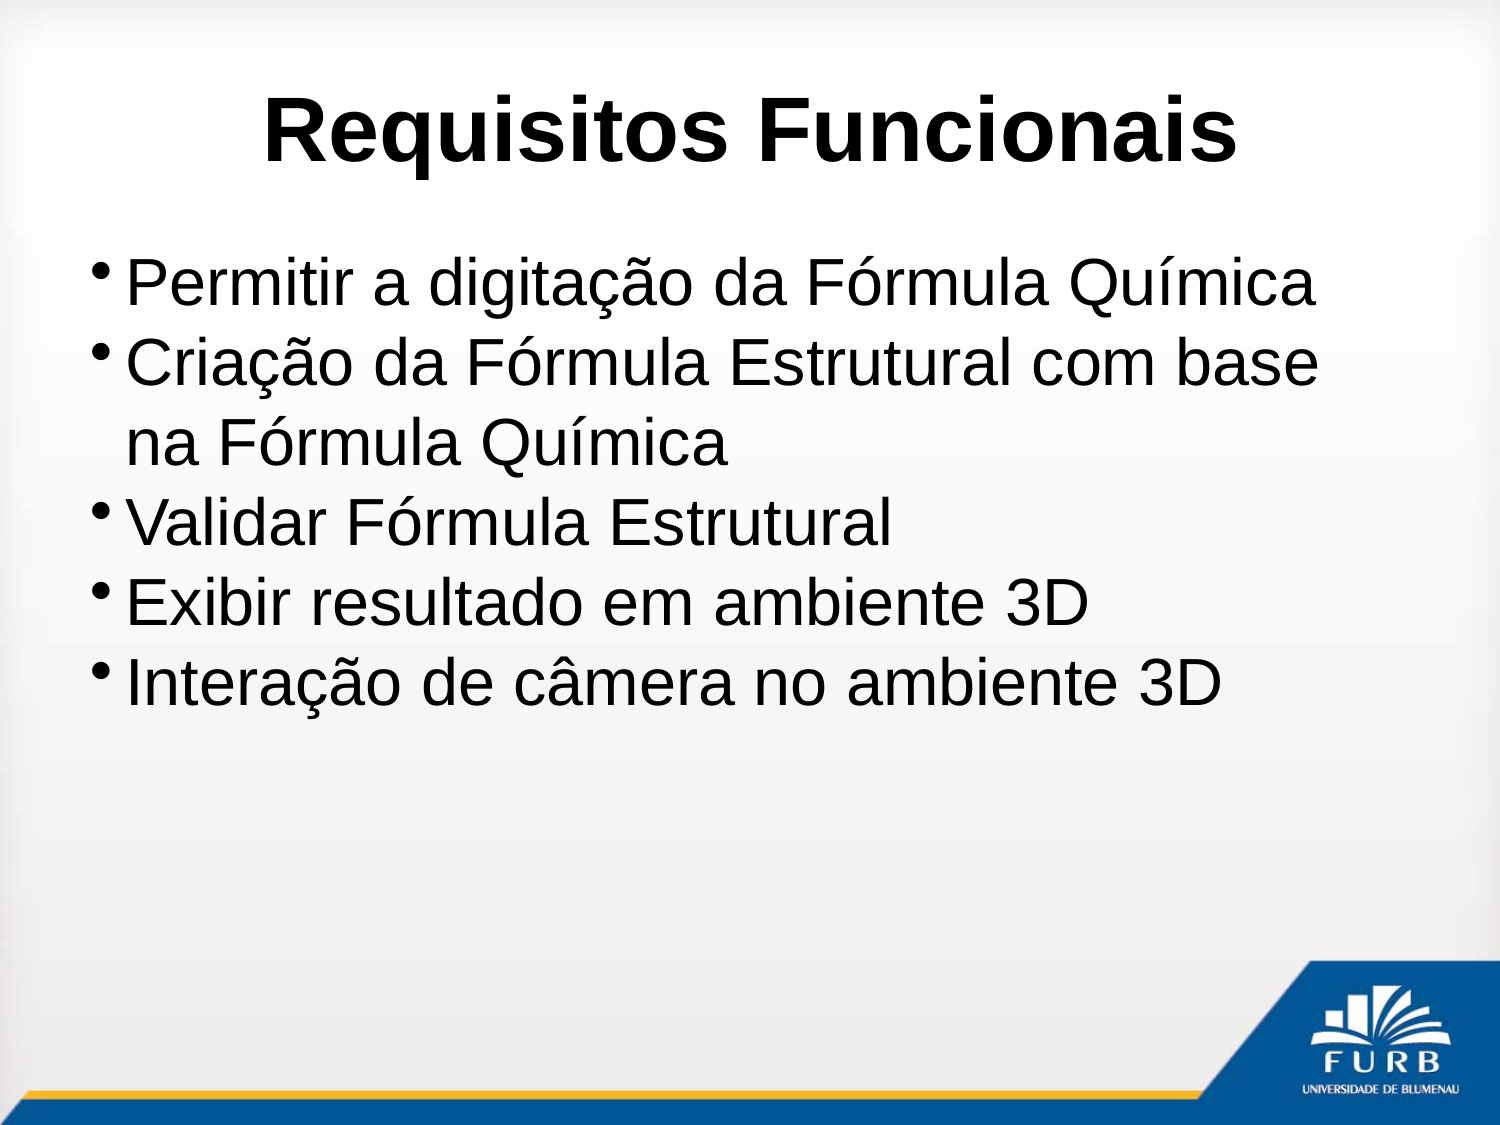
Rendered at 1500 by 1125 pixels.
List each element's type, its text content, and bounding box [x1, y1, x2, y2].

picture [0, 0, 1500, 1125]
text_box Requisitos Funcionais [76, 30, 1427, 219]
text_box Permitir a digitação da Fórmula Química Criação da Fórmula Estrutural com base na Fórmula Química Validar Fórmula Estrutural Exibir resultado em ambiente 3D Interação de câmera no ambiente 3D [74, 231, 1425, 1000]
